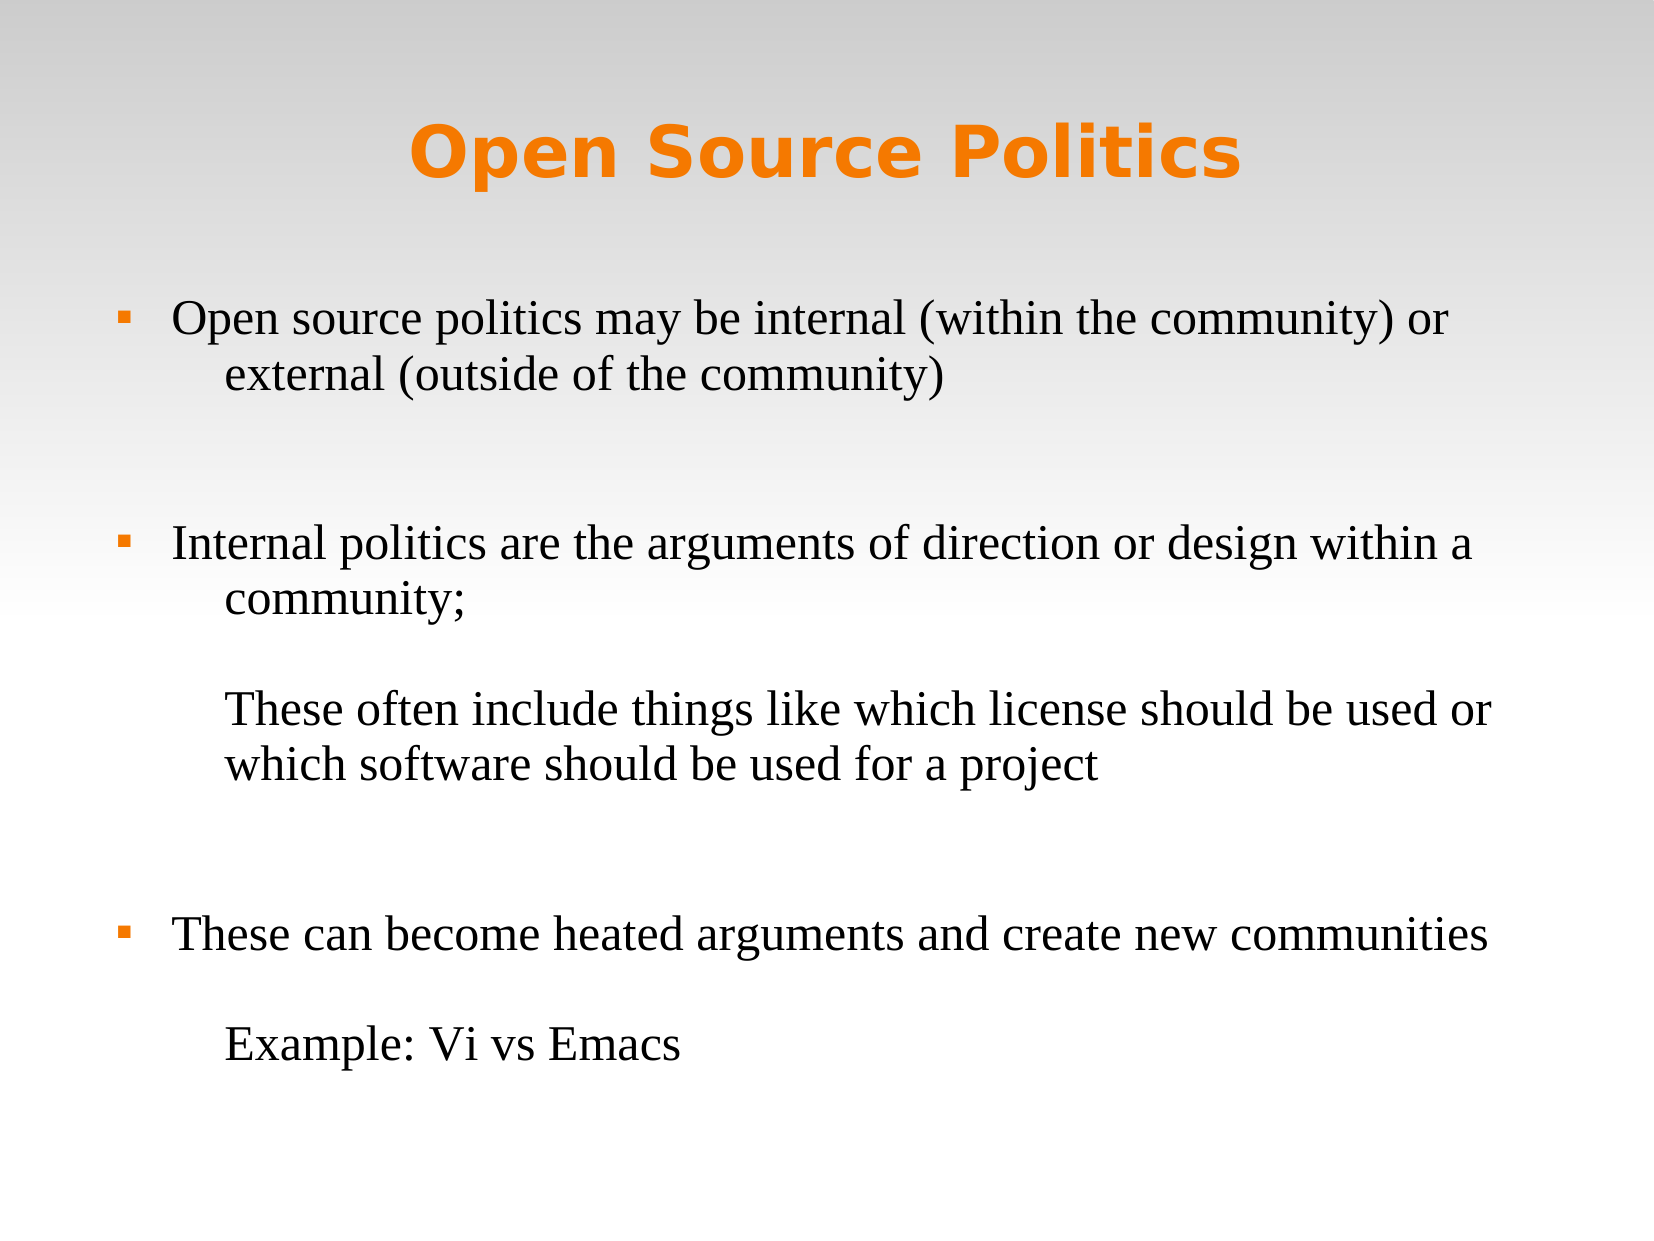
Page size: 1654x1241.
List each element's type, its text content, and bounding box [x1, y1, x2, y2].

title Open Source Politics [82, 49, 1571, 257]
list Open source politics may be internal (within the community) or external (outside of the community) Internal politics are the arguments of direction or design within a community; These often include things like which license should be used or which software should be used for a project These can become heated arguments and create new communities Example: Vi vs Emacs [82, 290, 1571, 1135]
